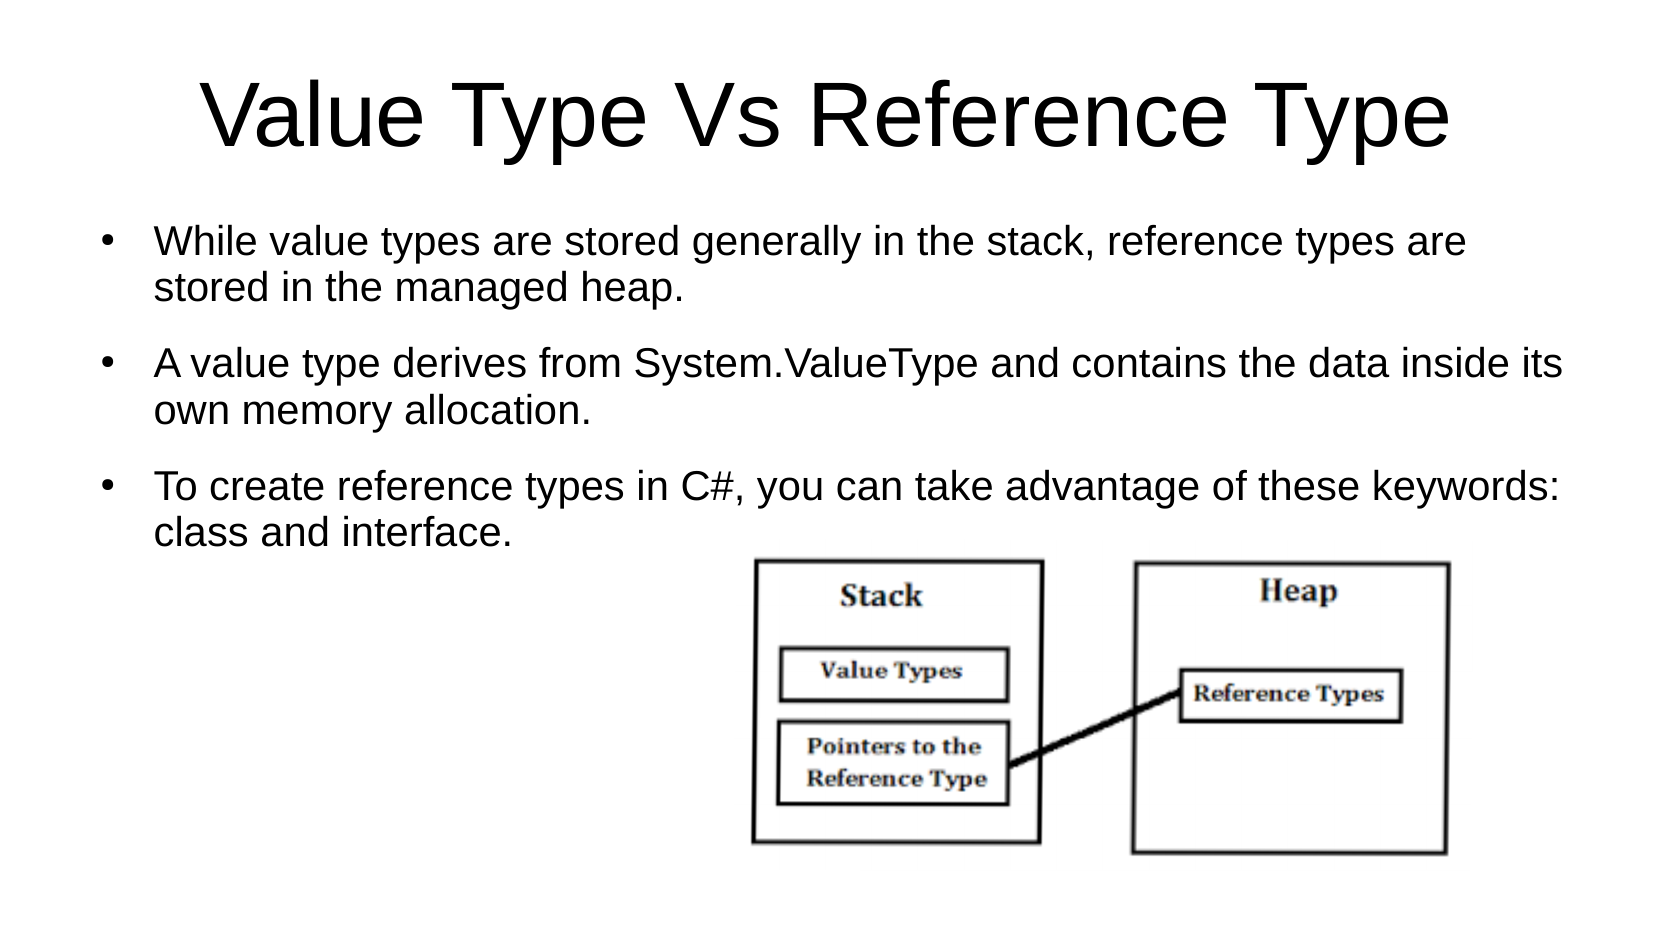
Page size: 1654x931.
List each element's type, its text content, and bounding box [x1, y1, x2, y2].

picture [733, 540, 1473, 871]
title Value Type Vs Reference Type [82, 37, 1571, 193]
list While value types are stored generally in the stack, reference types are stored in the managed heap. A value type derives from System.ValueType and contains the data inside its own memory allocation. To create reference types in C#, you can take advantage of these keywords: class and interface. [82, 217, 1571, 901]
